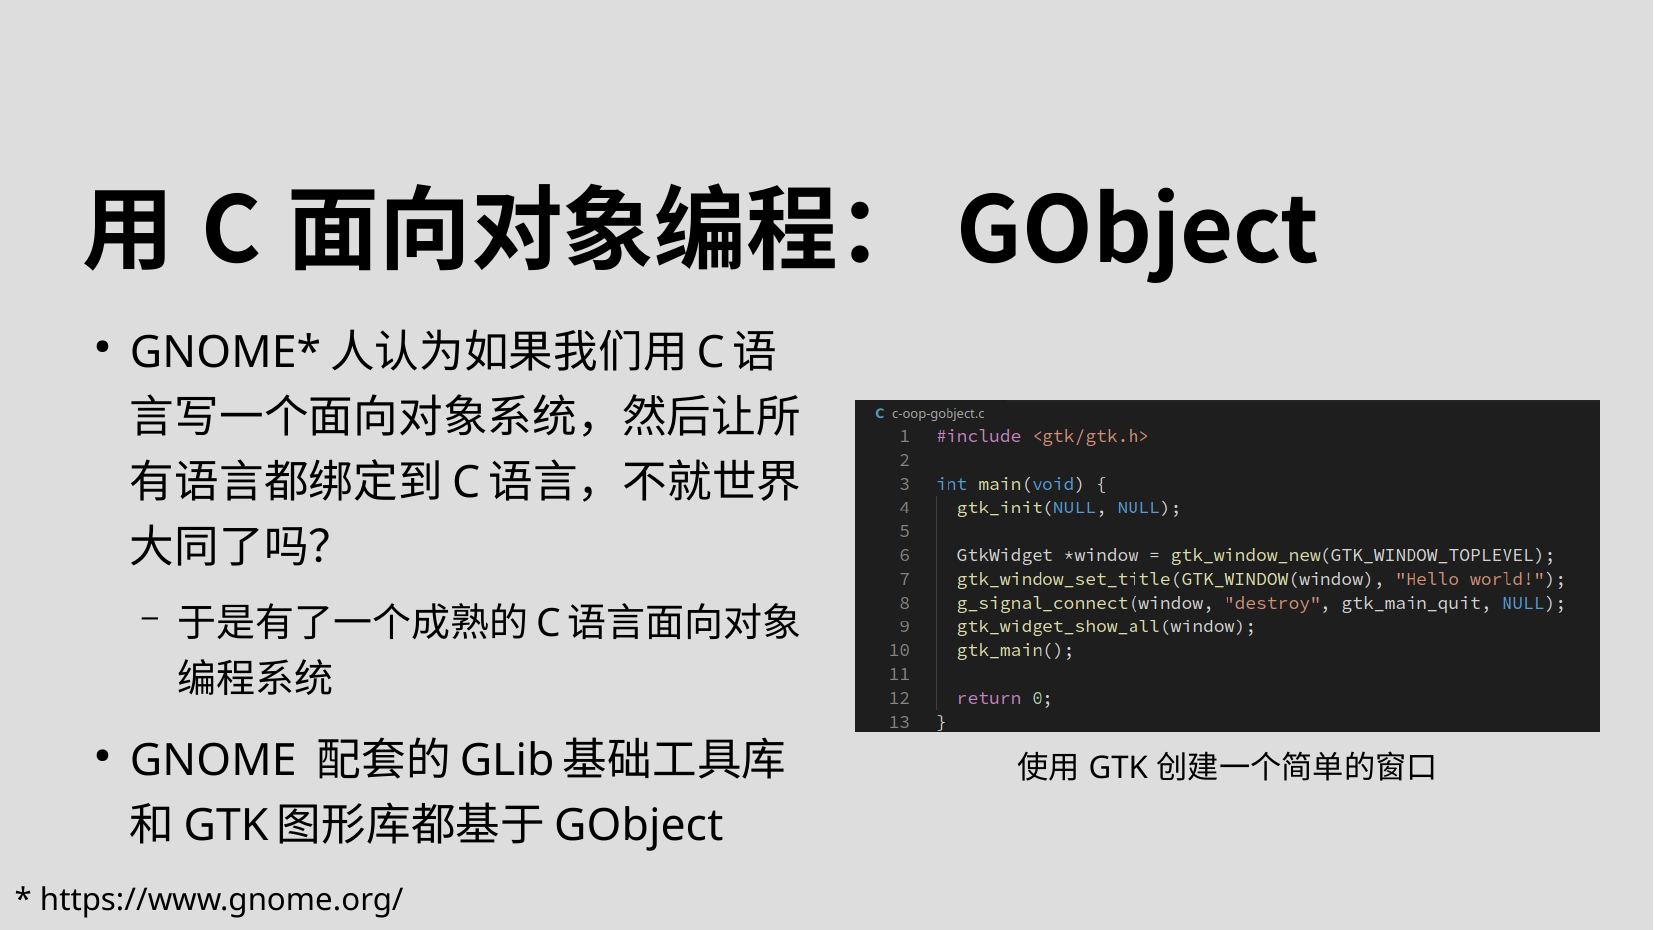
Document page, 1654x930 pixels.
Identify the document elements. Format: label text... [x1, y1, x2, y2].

list GNOME*人认为如果我们用C语言写一个面向对象系统，然后让所有语言都绑定到C语言，不就世界大同了吗？ 于是有了一个成熟的C语言面向对象编程系统 GNOME 配套的GLib基础工具库和GTK图形库都基于GObject [82, 315, 809, 855]
picture [855, 400, 1600, 732]
text_box 使用GTK创建一个简单的窗口 [1002, 734, 1453, 796]
text_box * https://www.gnome.org/ [0, 870, 420, 928]
title 用C面向对象编程：GObject [82, 144, 1571, 301]
